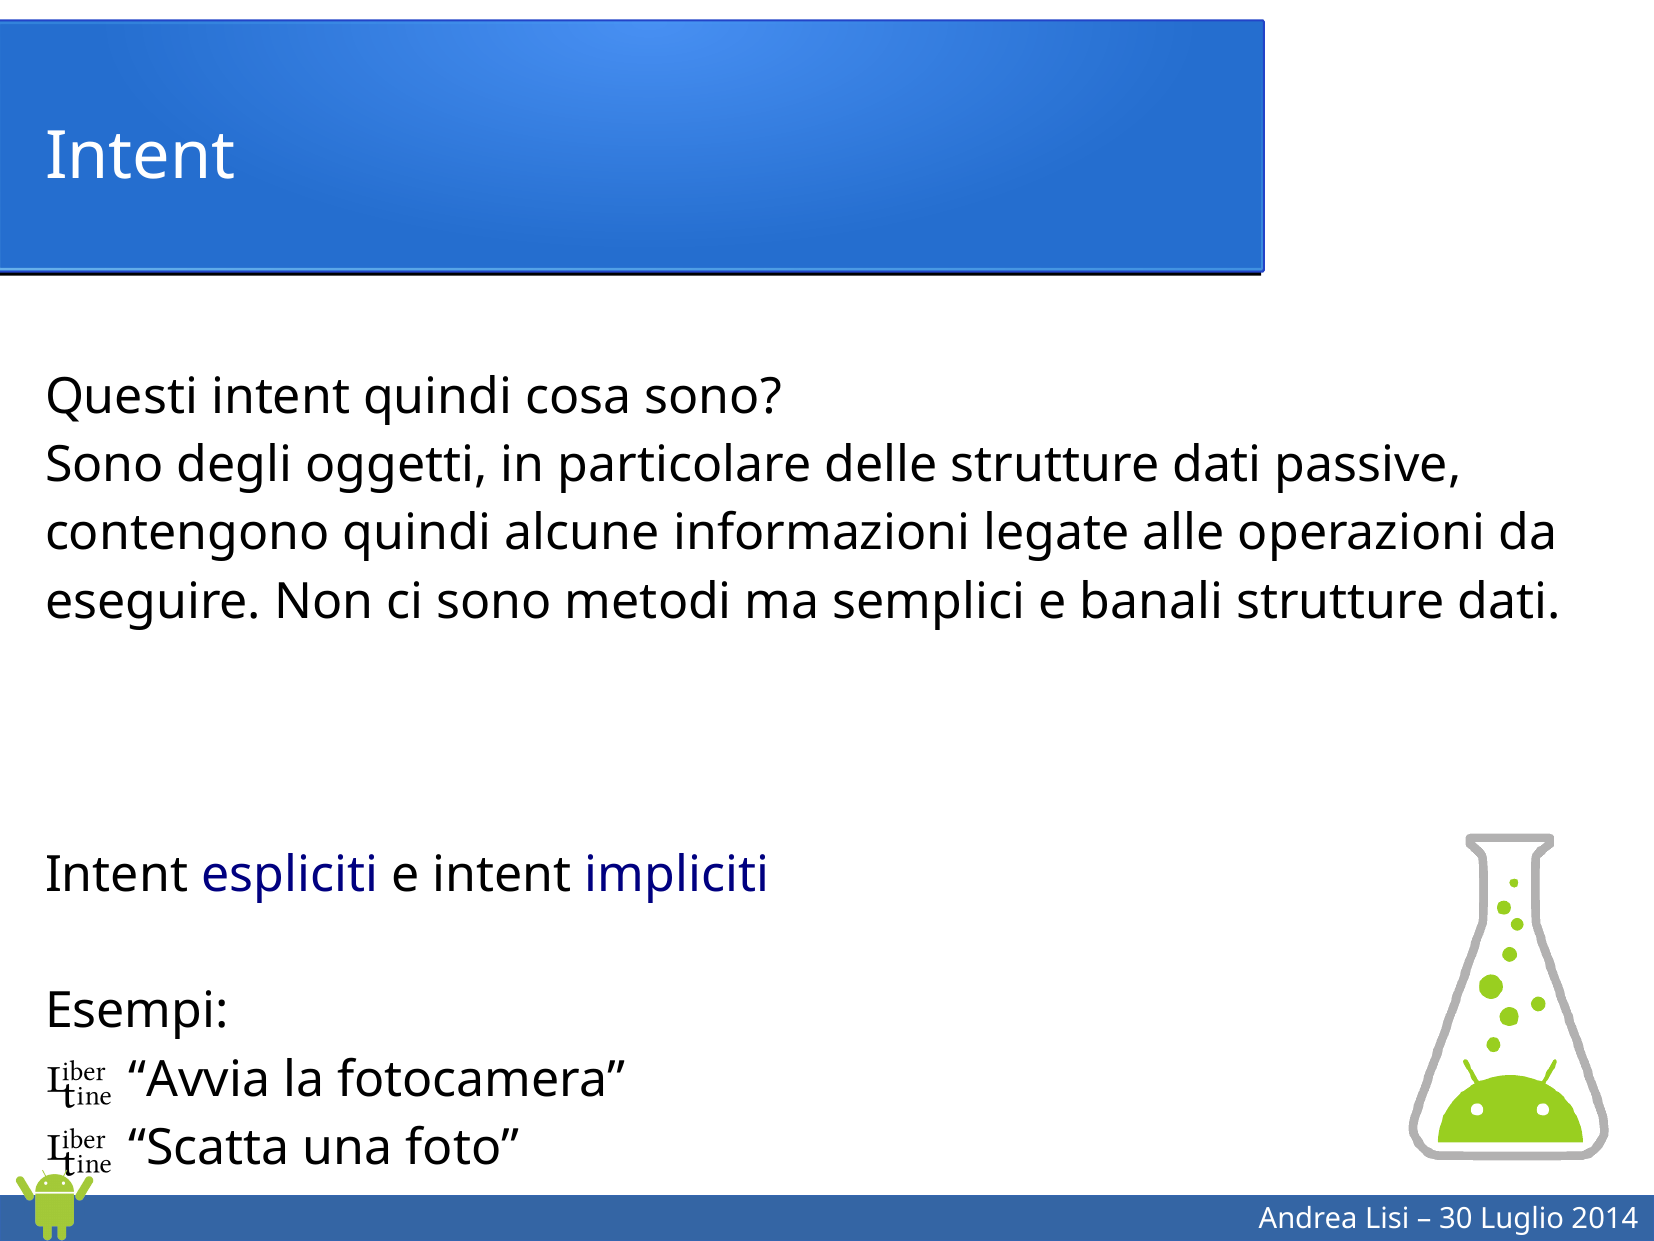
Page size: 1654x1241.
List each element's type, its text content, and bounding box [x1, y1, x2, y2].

picture [1395, 824, 1621, 1171]
picture [9, 1167, 100, 1241]
text_box Andrea Lisi – 30 Luglio 2014 [100, 1195, 1654, 1241]
text_box Questi intent quindi cosa sono? Sono degli oggetti, in particolare delle strutture dati passive, contengono quindi alcune informazioni legate alle operazioni da eseguire. Non ci sono metodi ma semplici e banali strutture dati. Intent espliciti e intent impliciti Esempi:  “Avvia la fotocamera”  “Scatta una foto” [45, 360, 1621, 1159]
title Intent [45, 49, 1250, 257]
